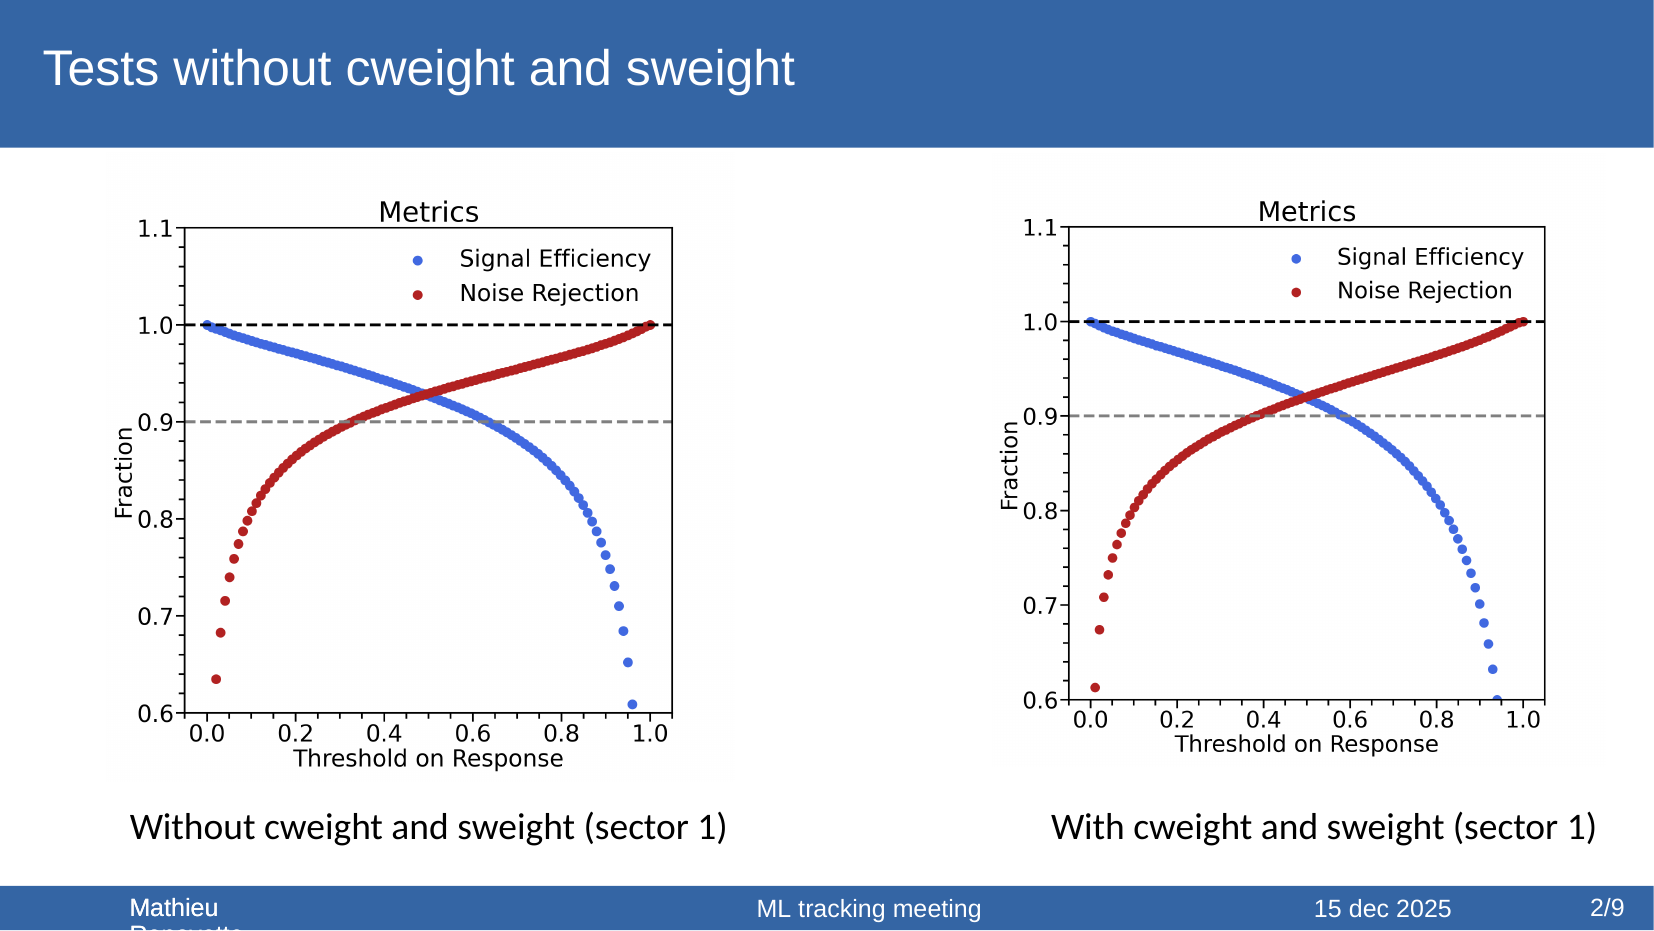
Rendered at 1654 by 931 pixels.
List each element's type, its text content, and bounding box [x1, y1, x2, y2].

text_box 15 dec 2025 [1299, 887, 1536, 931]
text_box [0, 885, 131, 931]
text_box With cweight and sweight (sector 1) [1036, 794, 1640, 855]
text_box [0, 0, 1654, 148]
text_box Mathieu Ronayette [114, 885, 355, 929]
text_box Tests without cweight and sweight [27, 32, 886, 106]
text_box 2/9 [1575, 885, 1654, 930]
picture [992, 153, 1606, 767]
text_box [226, 885, 1654, 931]
picture [106, 152, 735, 782]
text_box ML tracking meeting [734, 887, 1010, 931]
text_box Without cweight and sweight (sector 1) [114, 794, 752, 855]
